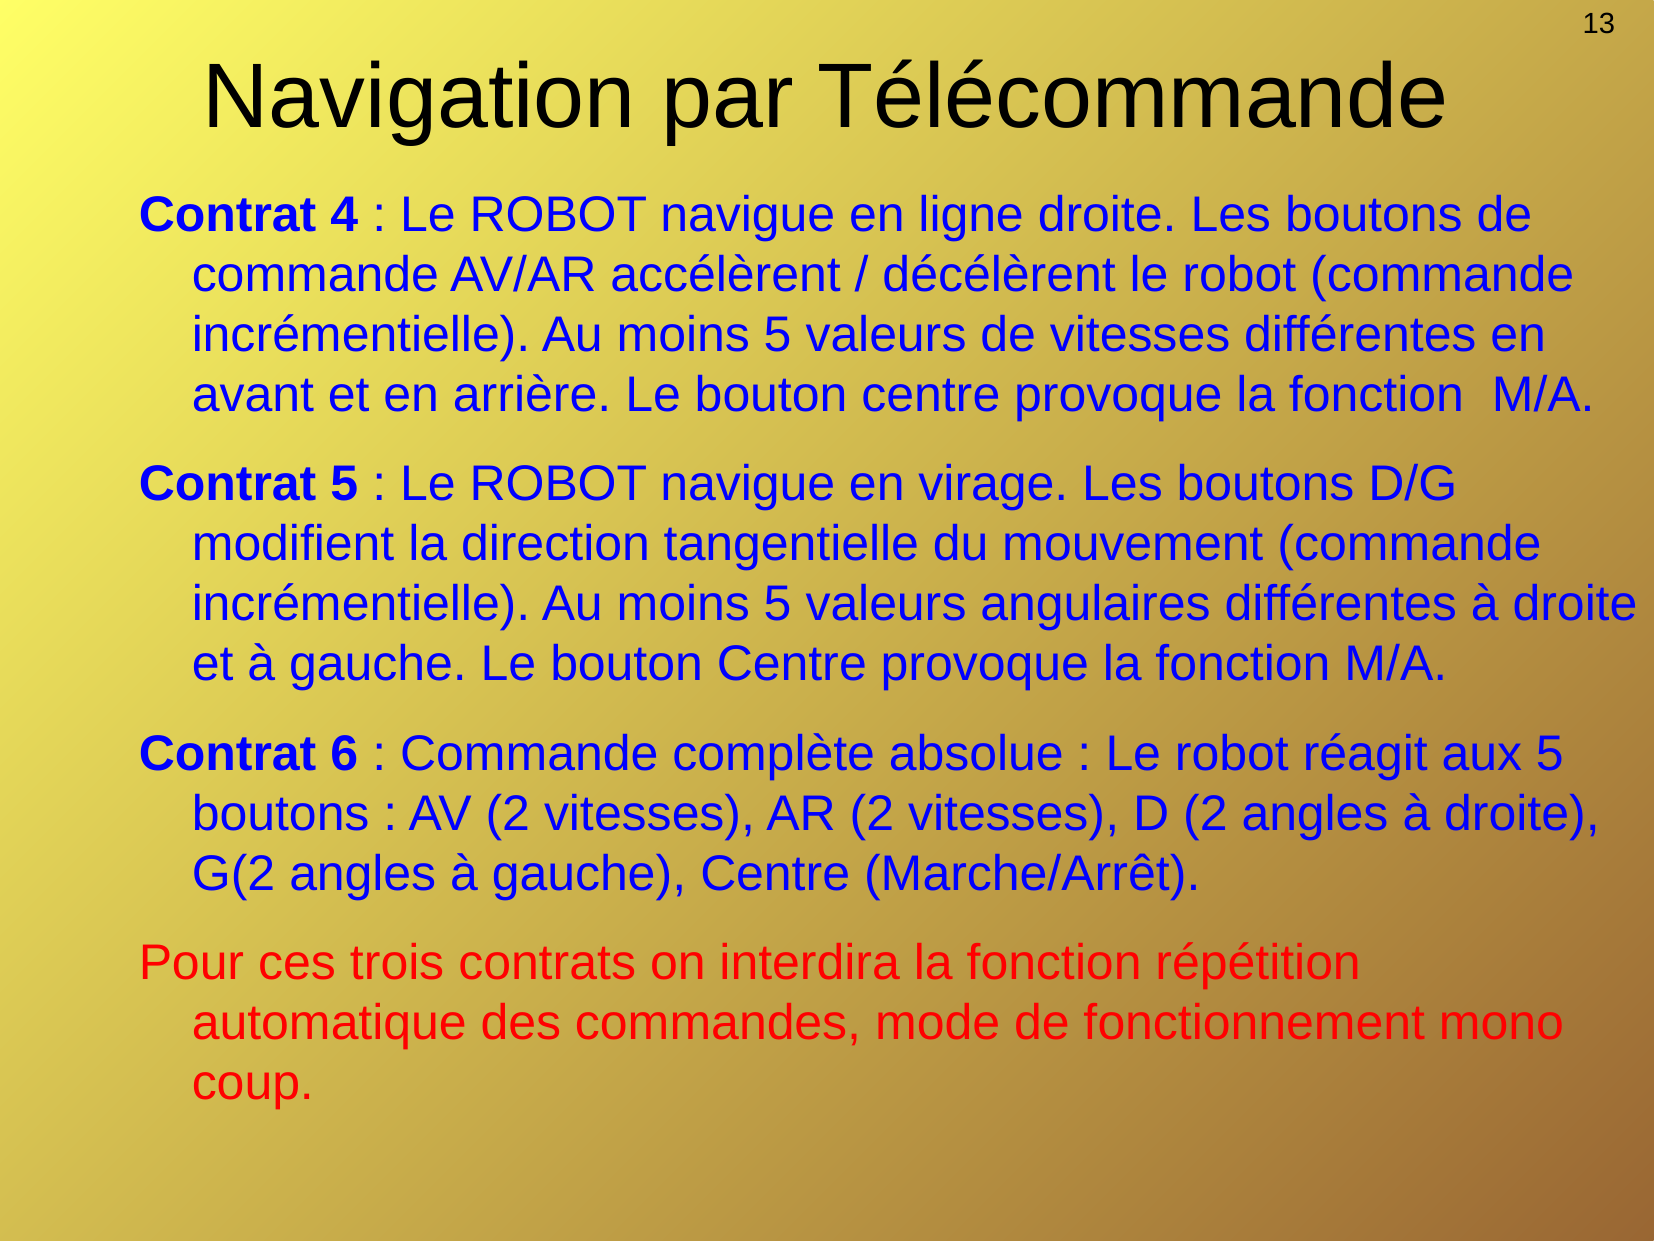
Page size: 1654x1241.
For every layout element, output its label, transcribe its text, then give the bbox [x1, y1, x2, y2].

text_box <numéro> [1567, 0, 1654, 48]
list Contrat 4 : Le ROBOT navigue en ligne droite. Les boutons de commande AV/AR accélèrent / décélèrent le robot (commande incrémentielle). Au moins 5 valeurs de vitesses différentes en avant et en arrière. Le bouton centre provoque la fonction M/A. Contrat 5 : Le ROBOT navigue en virage. Les boutons D/G modifient la direction tangentielle du mouvement (commande incrémentielle). Au moins 5 valeurs angulaires différentes à droite et à gauche. Le bouton Centre provoque la fonction M/A. Contrat 6 : Commande complète absolue : Le robot réagit aux 5 boutons : AV (2 vitesses), AR (2 vitesses), D (2 angles à droite), G(2 angles à gauche), Centre (Marche/Arrêt). Pour ces trois contrats on interdira la fonction répétition automatique des commandes, mode de fonctionnement mono coup. [50, 181, 1645, 1145]
title Navigation par Télécommande [82, 36, 1571, 147]
